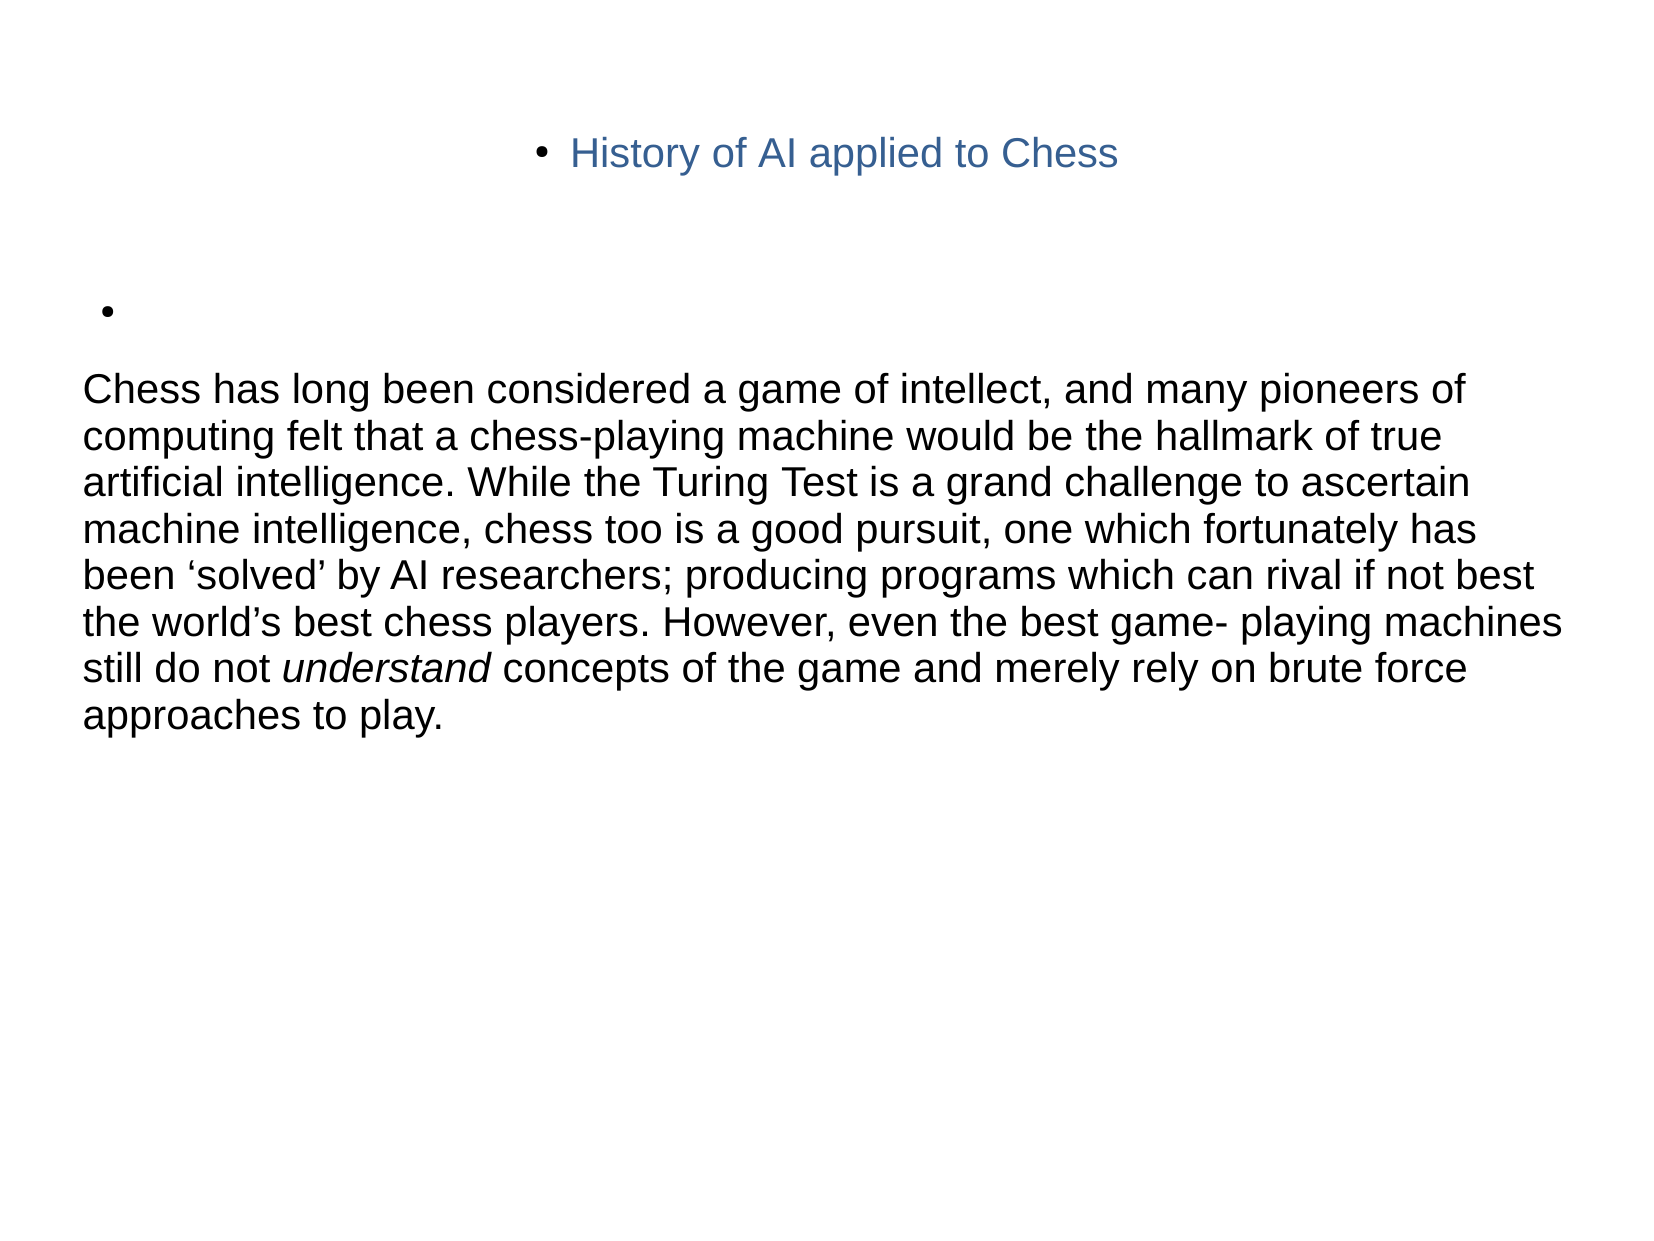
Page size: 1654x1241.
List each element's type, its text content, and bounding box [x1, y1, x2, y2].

title History of AI applied to Chess [82, 49, 1571, 257]
list Chess has long been considered a game of intellect, and many pioneers of computing felt that a chess-playing machine would be the hallmark of true artificial intelligence. While the Turing Test is a grand challenge to ascertain machine intelligence, chess too is a good pursuit, one which fortunately has been ‘solved’ by AI researchers; producing programs which can rival if not best the world’s best chess players. However, even the best game- playing machines still do not understand concepts of the game and merely rely on brute force approaches to play. [82, 290, 1571, 1109]
